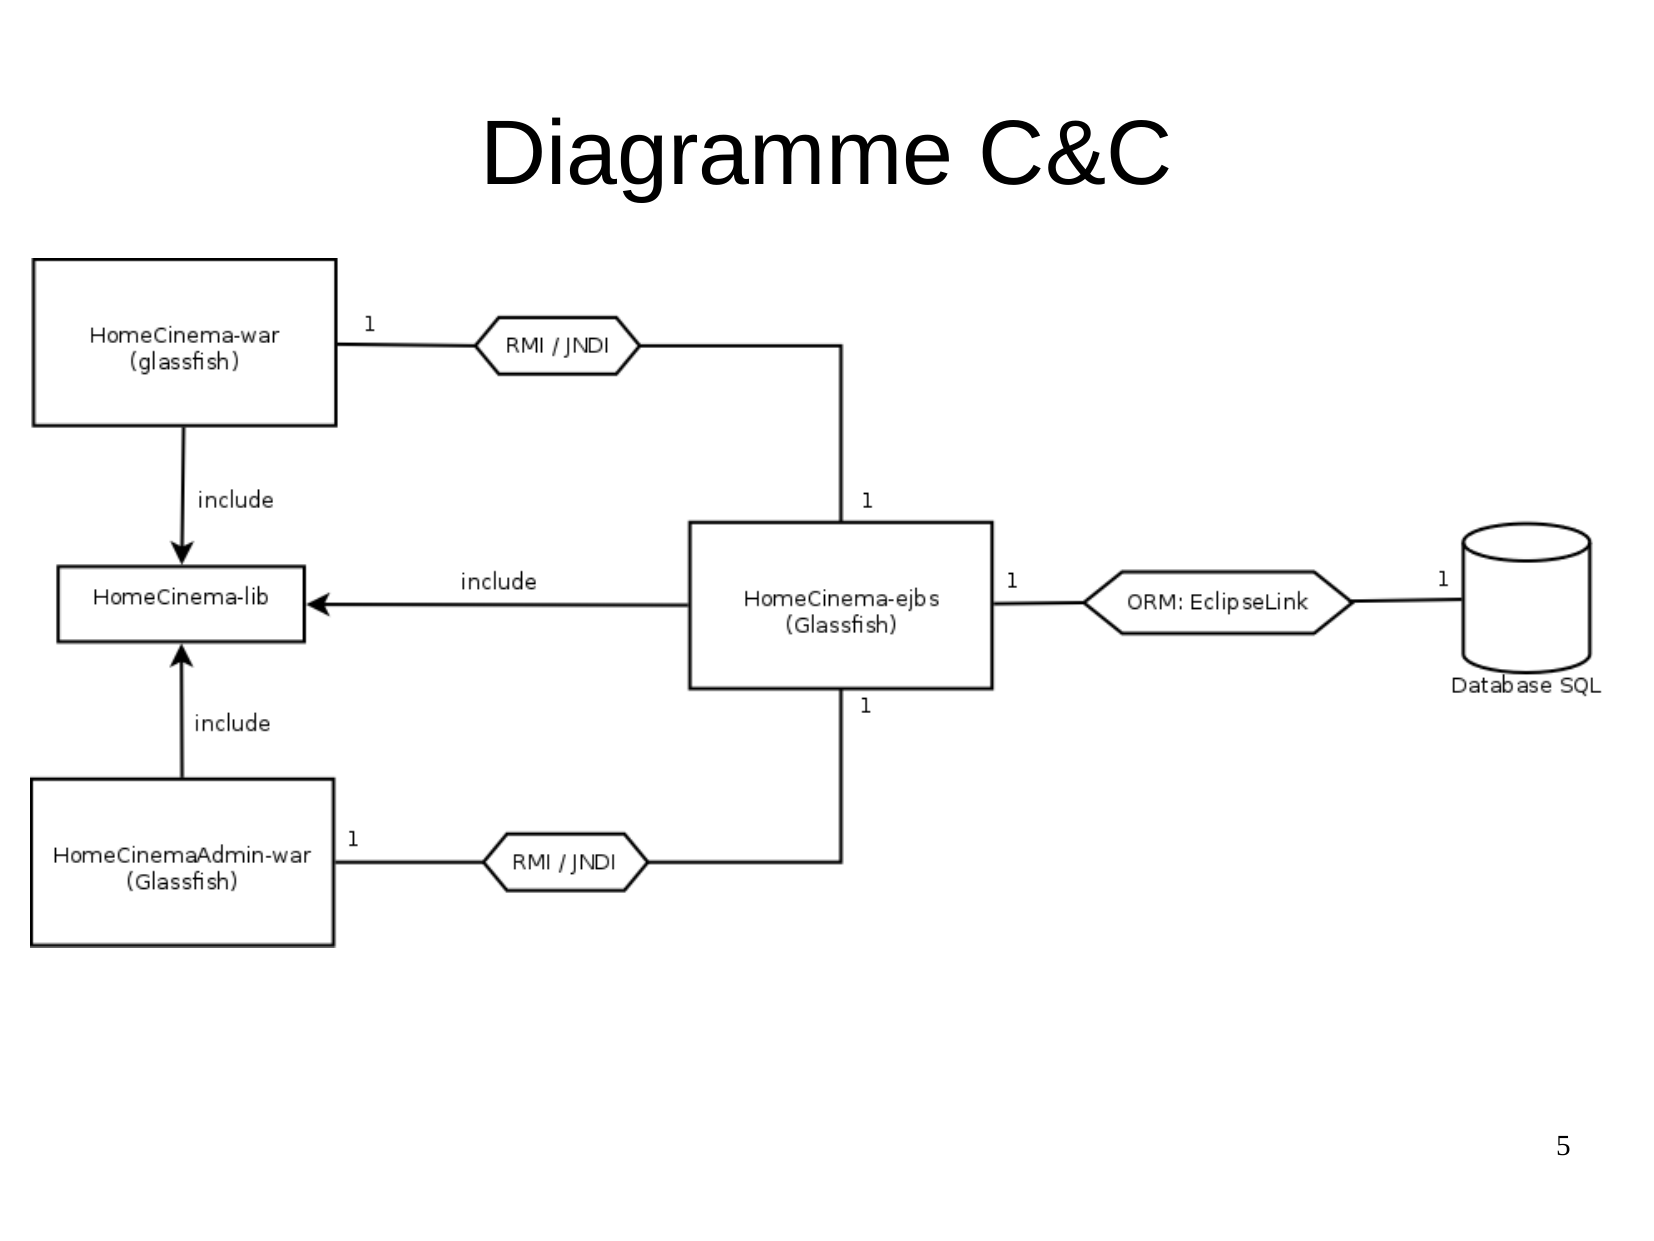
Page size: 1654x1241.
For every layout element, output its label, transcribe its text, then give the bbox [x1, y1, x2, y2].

title Diagramme C&C [82, 49, 1571, 257]
picture [30, 258, 1608, 948]
